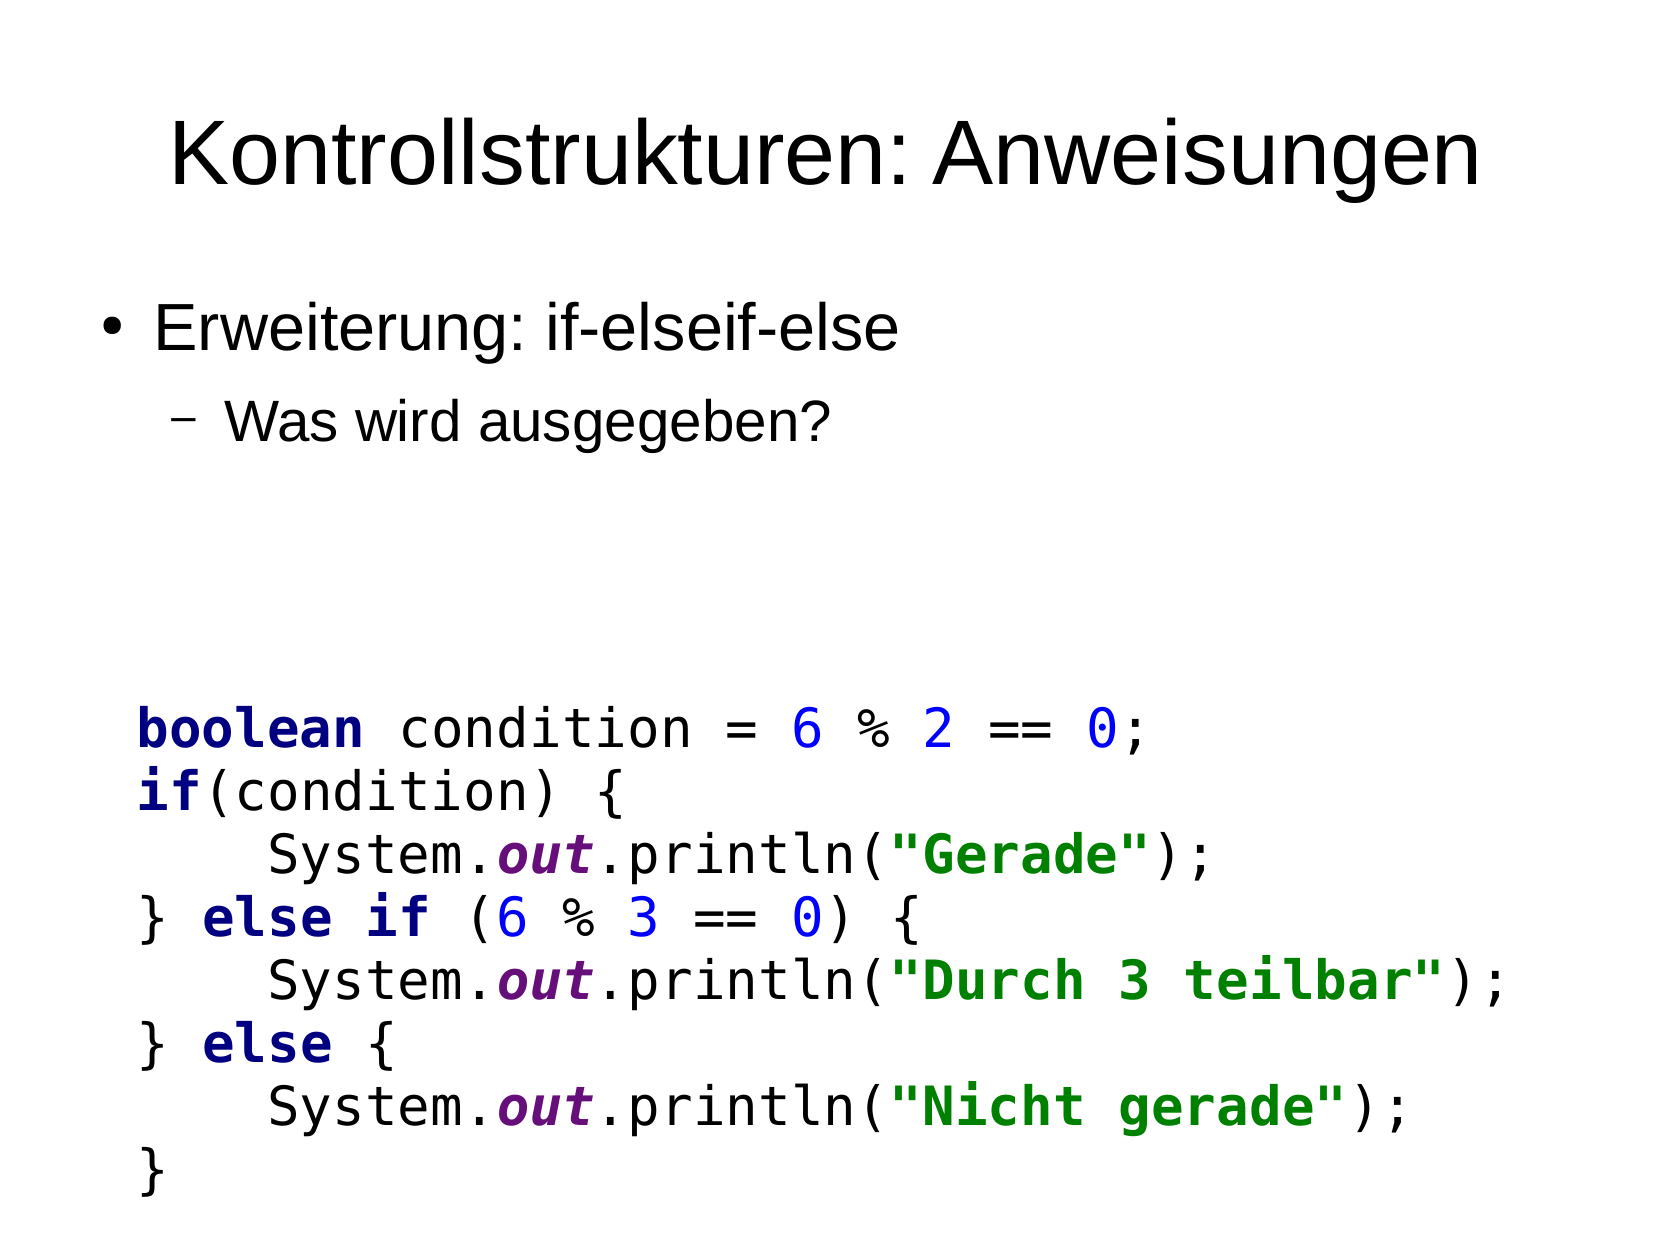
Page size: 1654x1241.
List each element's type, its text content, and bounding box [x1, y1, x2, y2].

list Erweiterung: if-elseif-else Was wird ausgegeben? [82, 290, 1571, 1216]
title Kontrollstrukturen: Anweisungen [82, 49, 1571, 257]
text_box boolean condition = 6 % 2 == 0; if(condition) { System.out.println("Gerade"); } else if (6 % 3 == 0) { System.out.println("Durch 3 teilbar"); } else { System.out.println("Nicht gerade"); } [121, 690, 1532, 1213]
